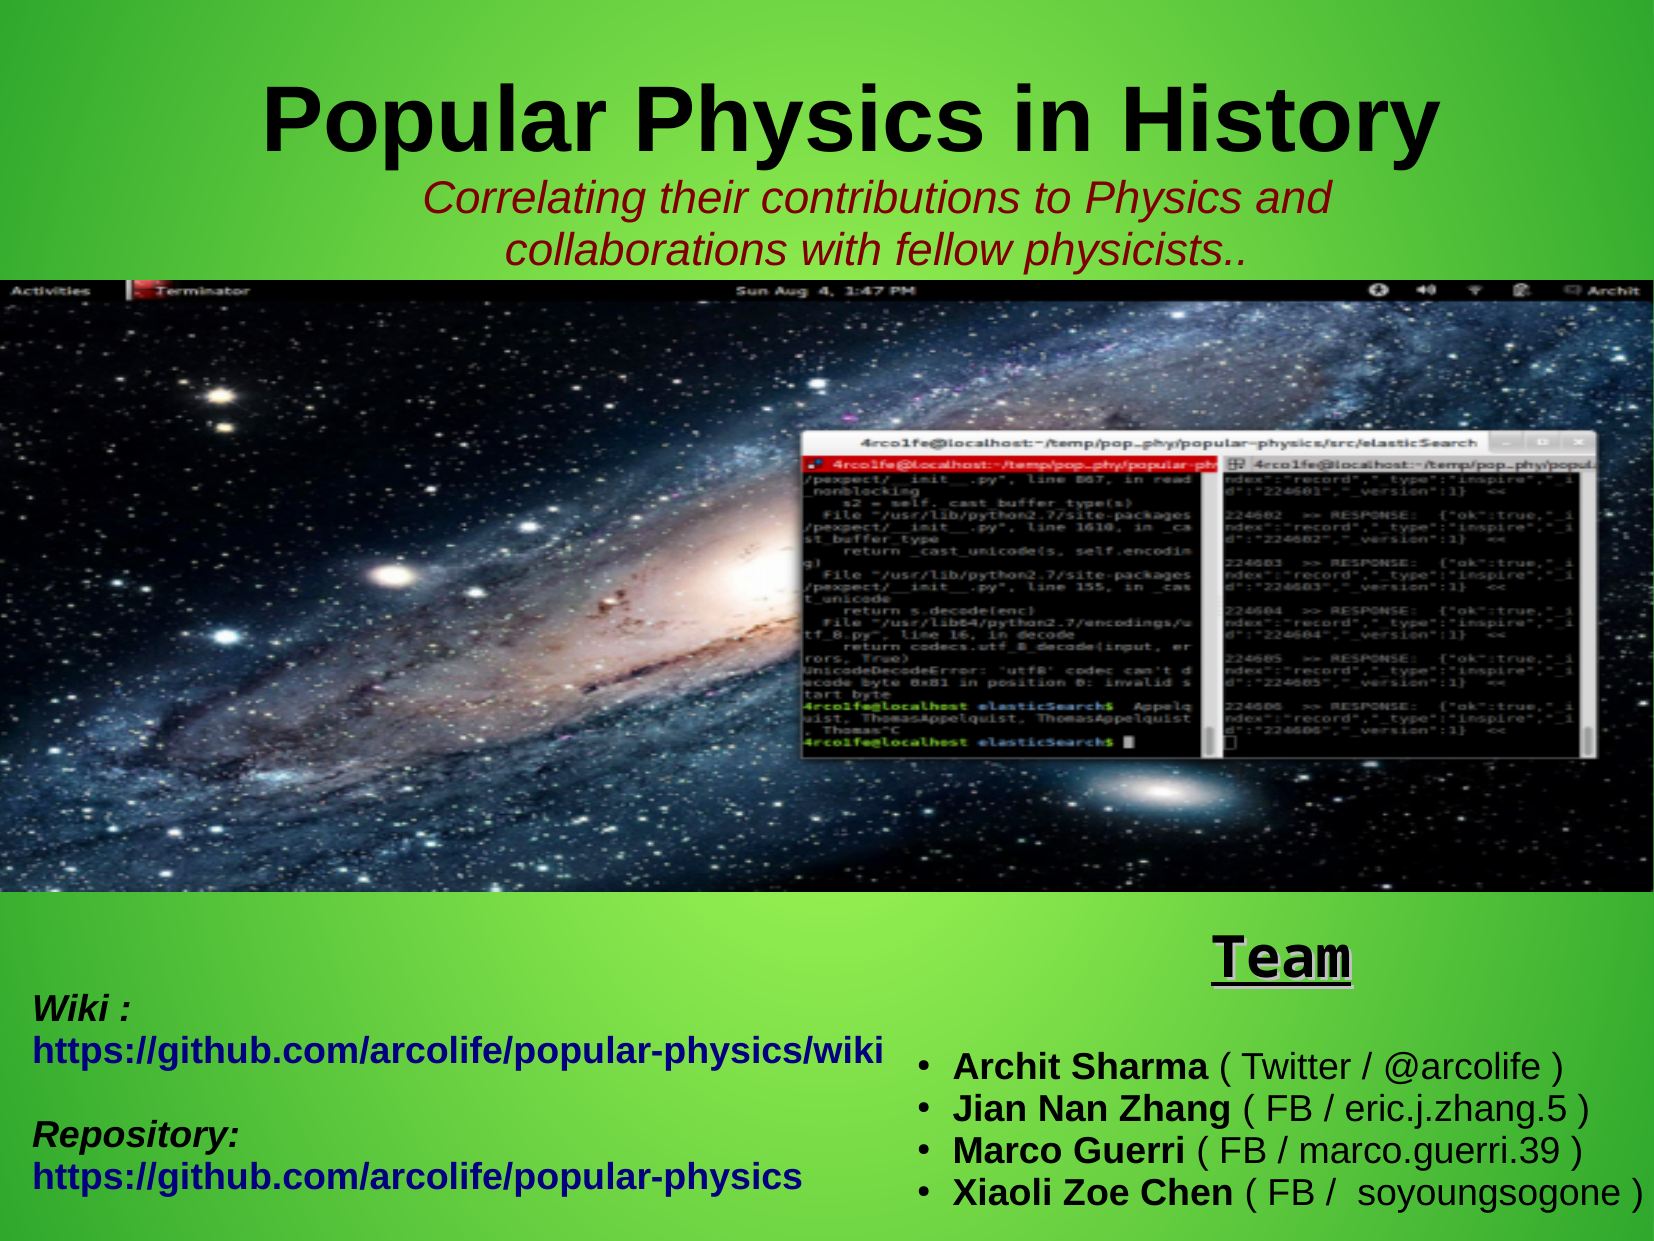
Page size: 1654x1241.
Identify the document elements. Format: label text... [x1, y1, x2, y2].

text_box Wiki : https://github.com/arcolife/popular-physics/wiki Repository: https://github.com/arcolife/popular-physics [17, 980, 903, 1221]
title Popular Physics in History [116, 15, 1606, 223]
text_box Correlating their contributions to Physics and collaborations with fellow physicists.. [270, 165, 1486, 280]
picture [0, 280, 1654, 892]
text_box Team Archit Sharma ( Twitter / @arcolife ) Jian Nan Zhang ( FB / eric.j.zhang.5 ) Marco Guerri ( FB / marco.guerri.39 ) Xiaoli Zoe Chen ( FB / soyoungsogone ) [902, 907, 1654, 1221]
